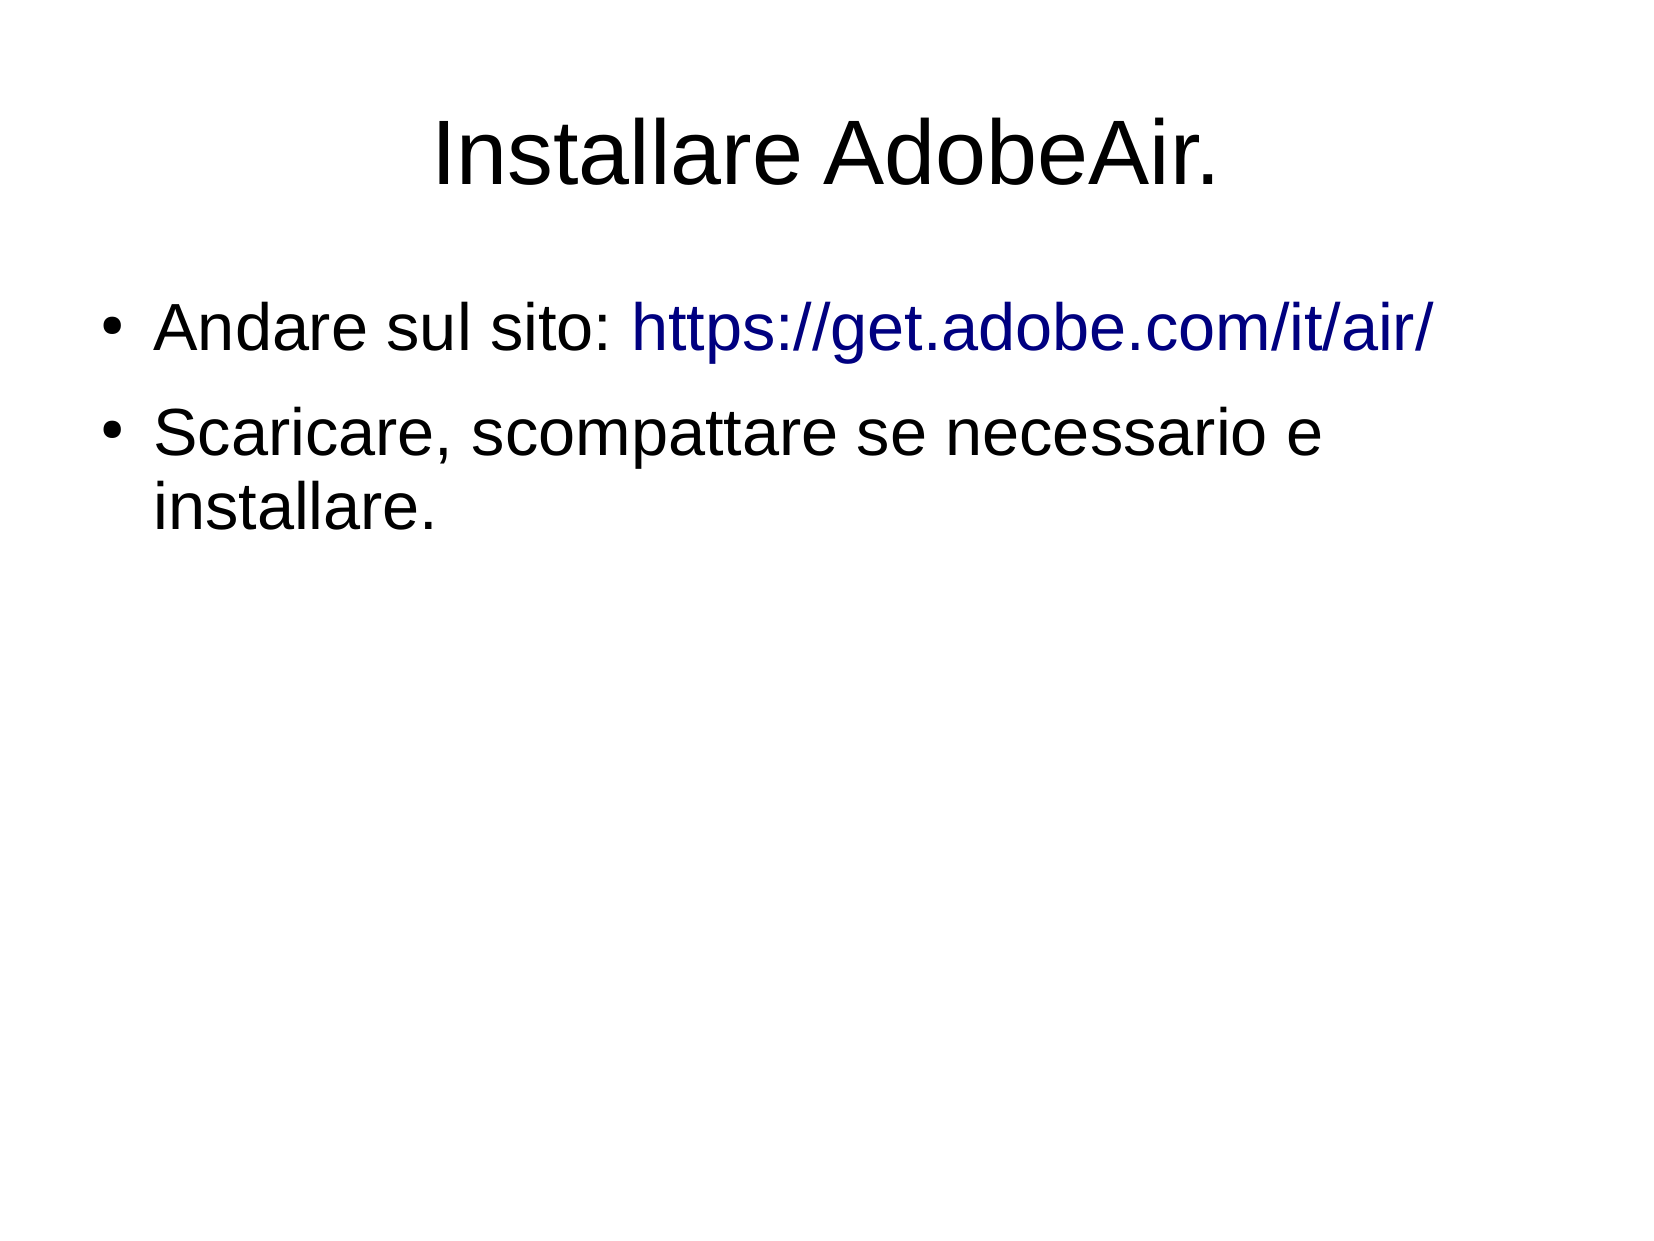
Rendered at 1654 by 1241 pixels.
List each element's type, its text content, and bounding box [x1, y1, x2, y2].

list Andare sul sito: https://get.adobe.com/it/air/ Scaricare, scompattare se necessario e installare. [82, 290, 1571, 1010]
title Installare AdobeAir. [82, 49, 1571, 257]
